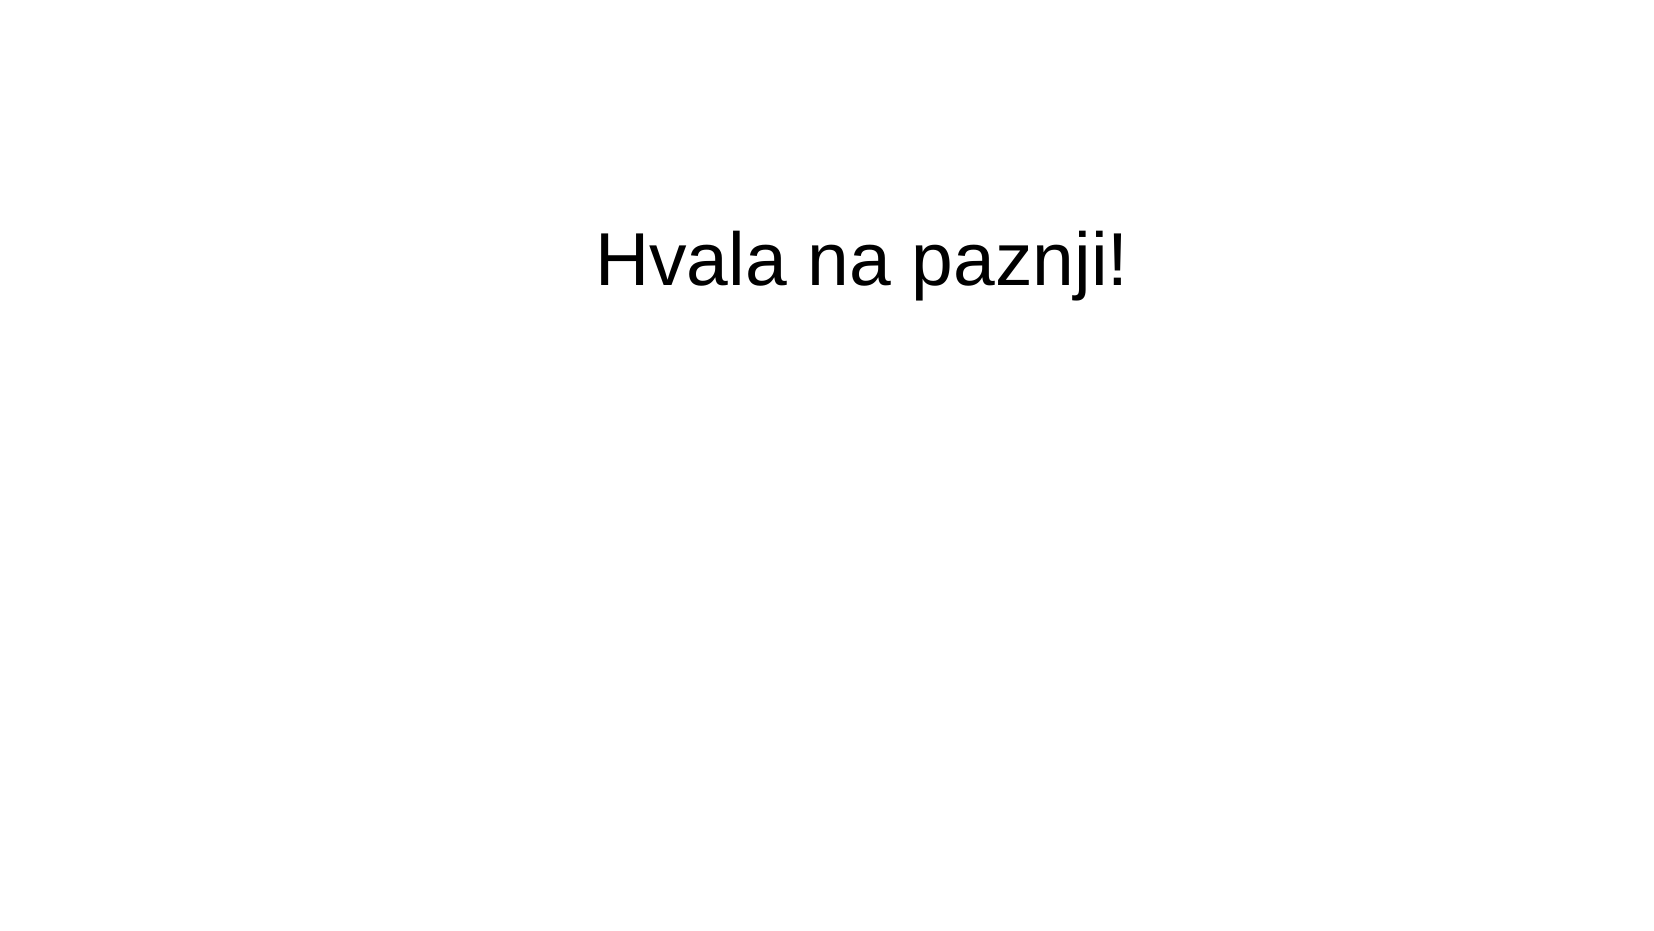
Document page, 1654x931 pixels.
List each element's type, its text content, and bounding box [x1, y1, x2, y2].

list Hvala na paznji! [82, 217, 1571, 758]
